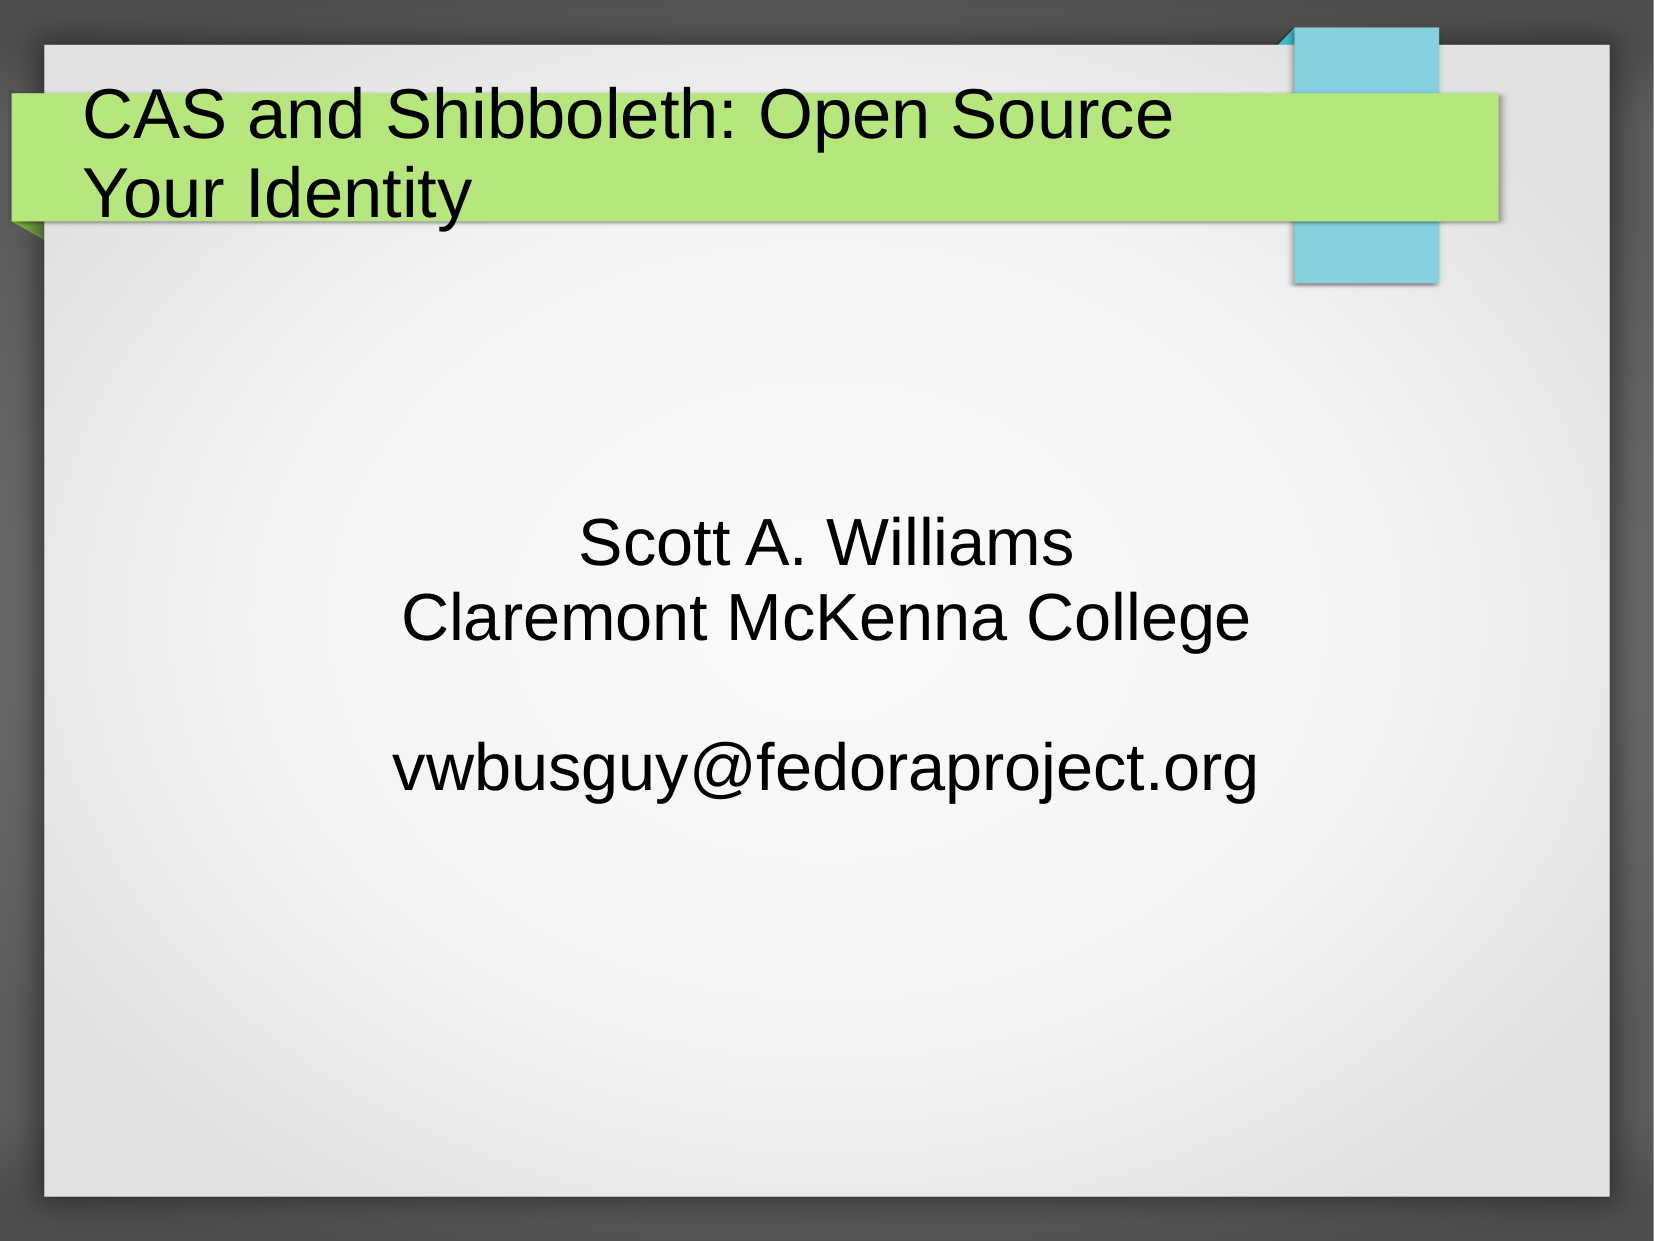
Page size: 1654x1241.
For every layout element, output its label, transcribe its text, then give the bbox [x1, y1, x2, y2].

title CAS and Shibboleth: Open Source Your Identity [82, 74, 1264, 233]
subtitle Scott A. Williams Claremont McKenna College vwbusguy@fedoraproject.org [82, 295, 1571, 1015]
picture [0, 0, 1654, 1241]
